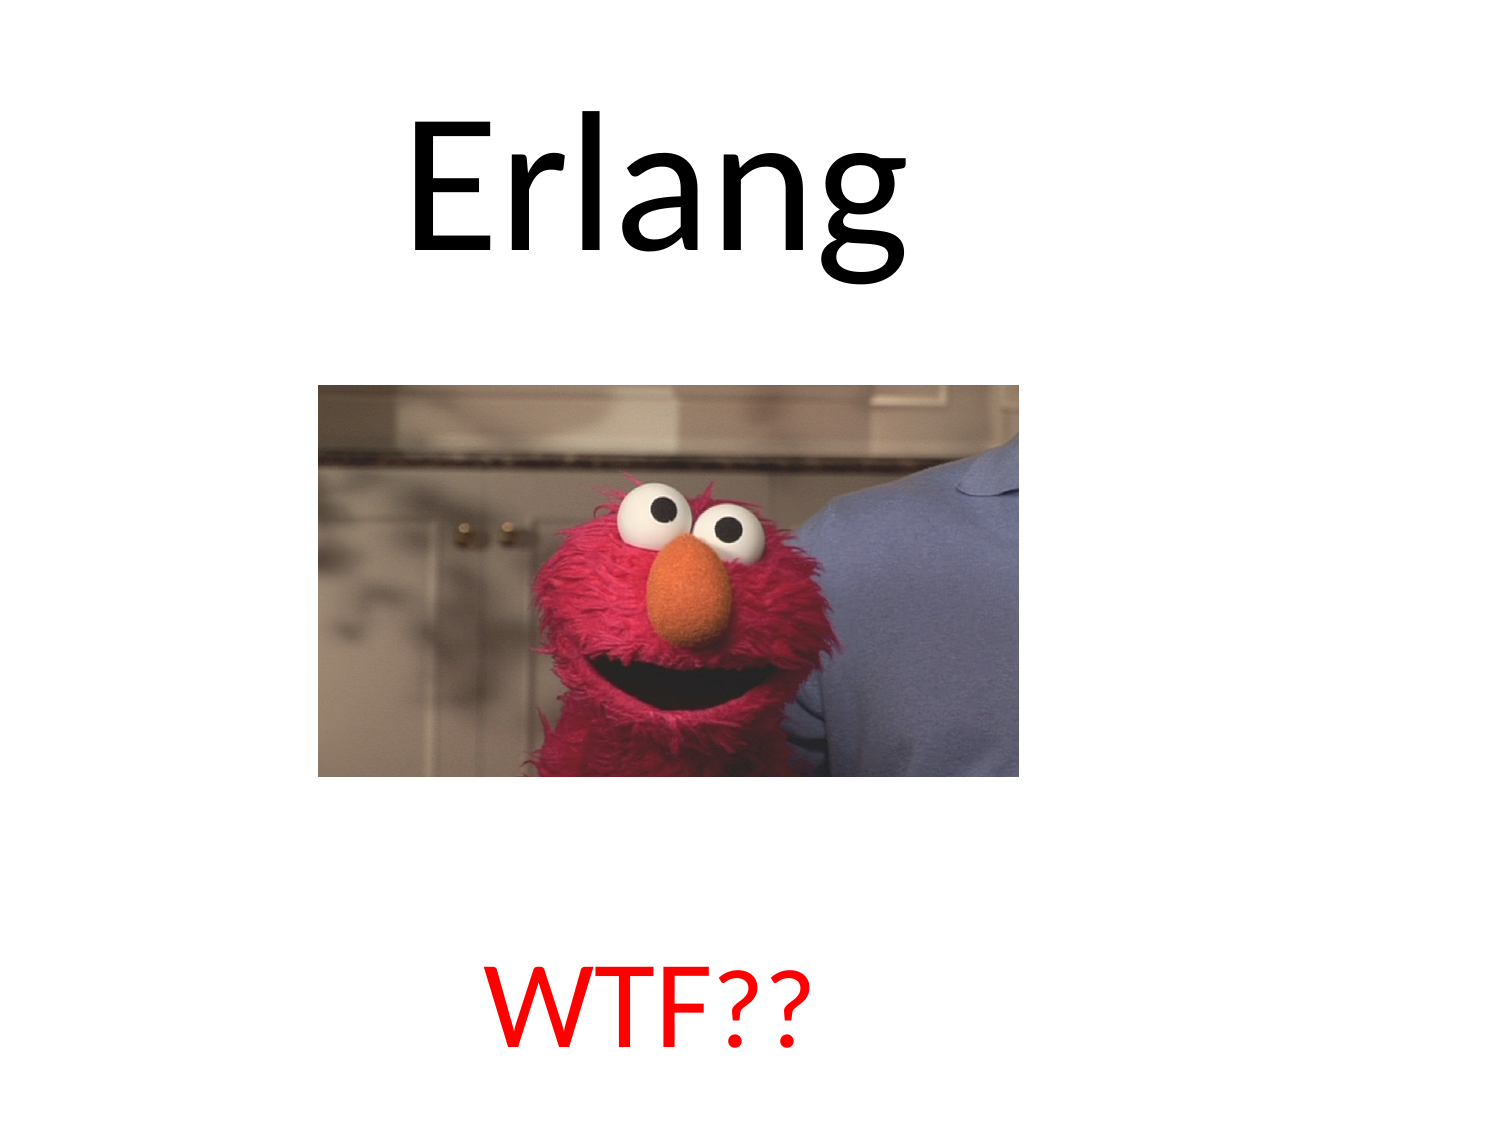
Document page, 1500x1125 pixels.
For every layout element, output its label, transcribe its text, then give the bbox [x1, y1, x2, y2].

text_box WTF?? [468, 914, 870, 1082]
text_box Erlang [386, 42, 1072, 301]
picture [318, 385, 1019, 778]
